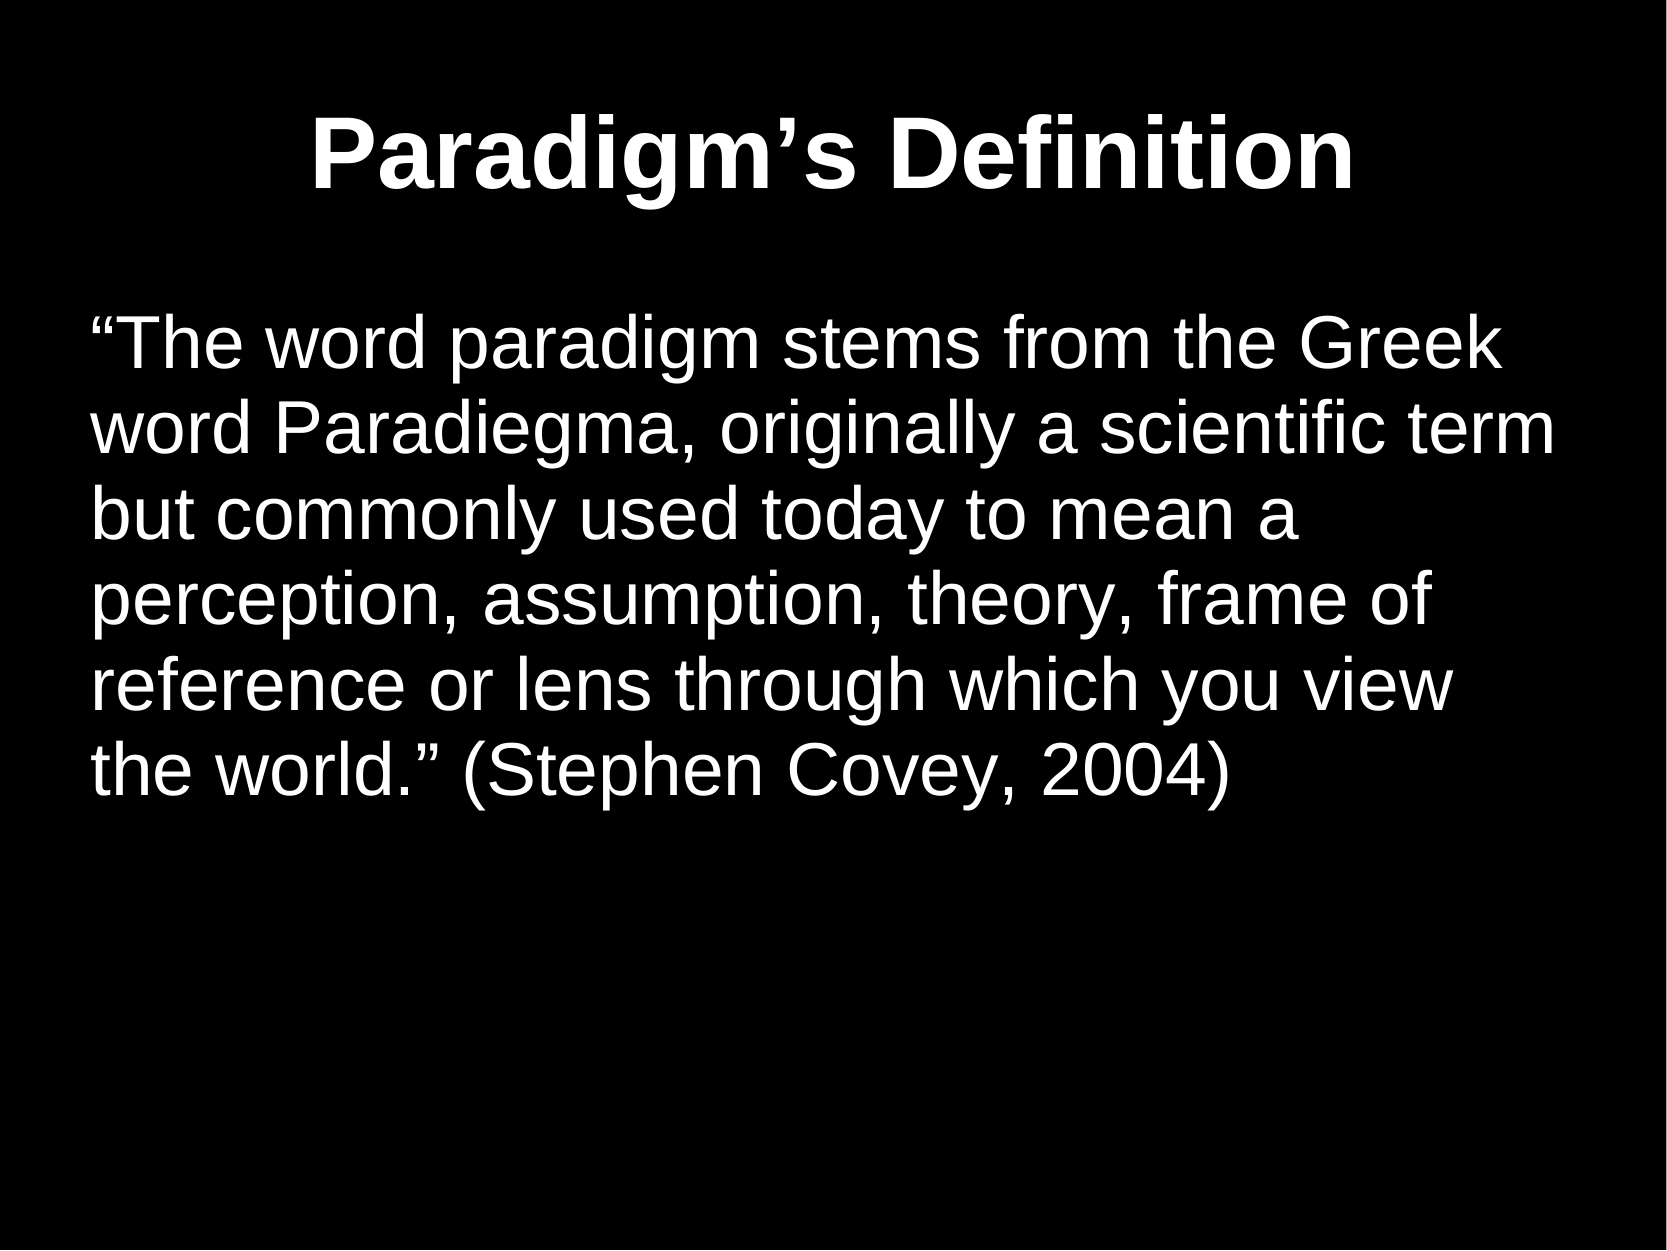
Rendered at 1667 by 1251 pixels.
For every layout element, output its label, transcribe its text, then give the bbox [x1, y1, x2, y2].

text_box “The word paradigm stems from the Greek word Paradiegma, originally a scientific term but commonly used today to mean a perception, assumption, theory, frame of reference or lens through which you view the world.” (Stephen Covey, 2004) [90, 299, 1577, 813]
text_box Paradigm’s Definition [90, 95, 1577, 213]
